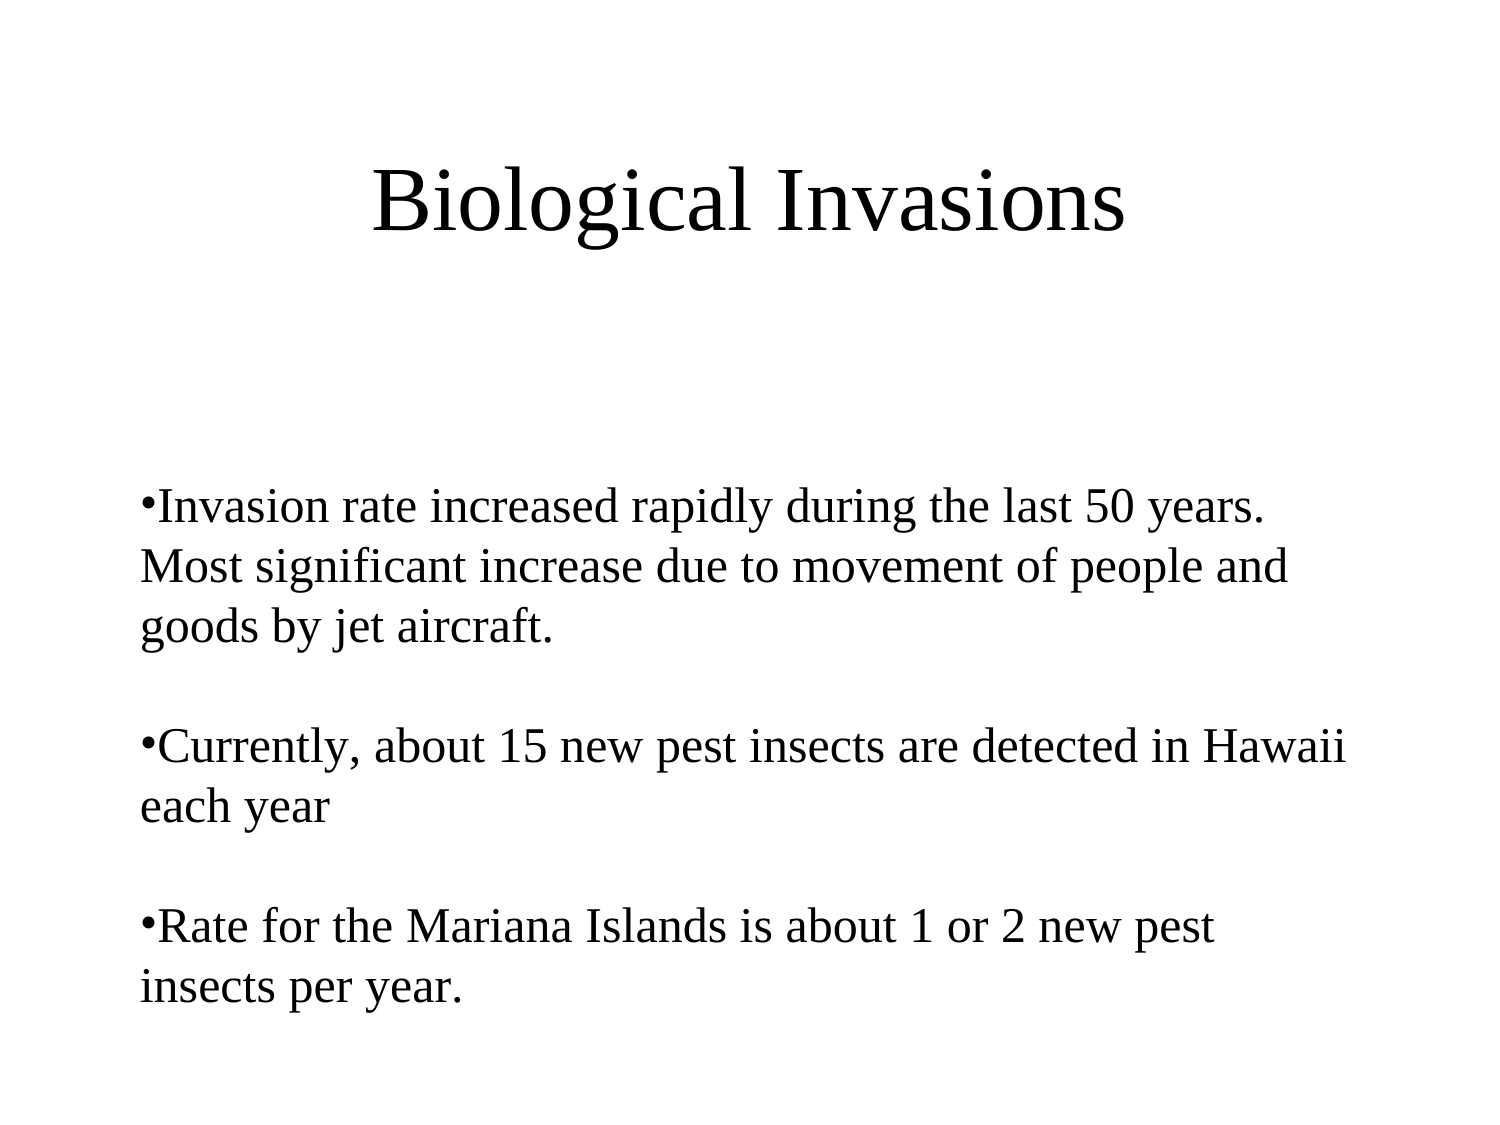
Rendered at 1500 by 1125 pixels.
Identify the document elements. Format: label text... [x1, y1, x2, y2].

title Biological Invasions [112, 99, 1388, 288]
text_box Invasion rate increased rapidly during the last 50 years. Most significant increase due to movement of people and goods by jet aircraft. Currently, about 15 new pest insects are detected in Hawaii each year Rate for the Mariana Islands is about 1 or 2 new pest insects per year. [125, 465, 1376, 1021]
